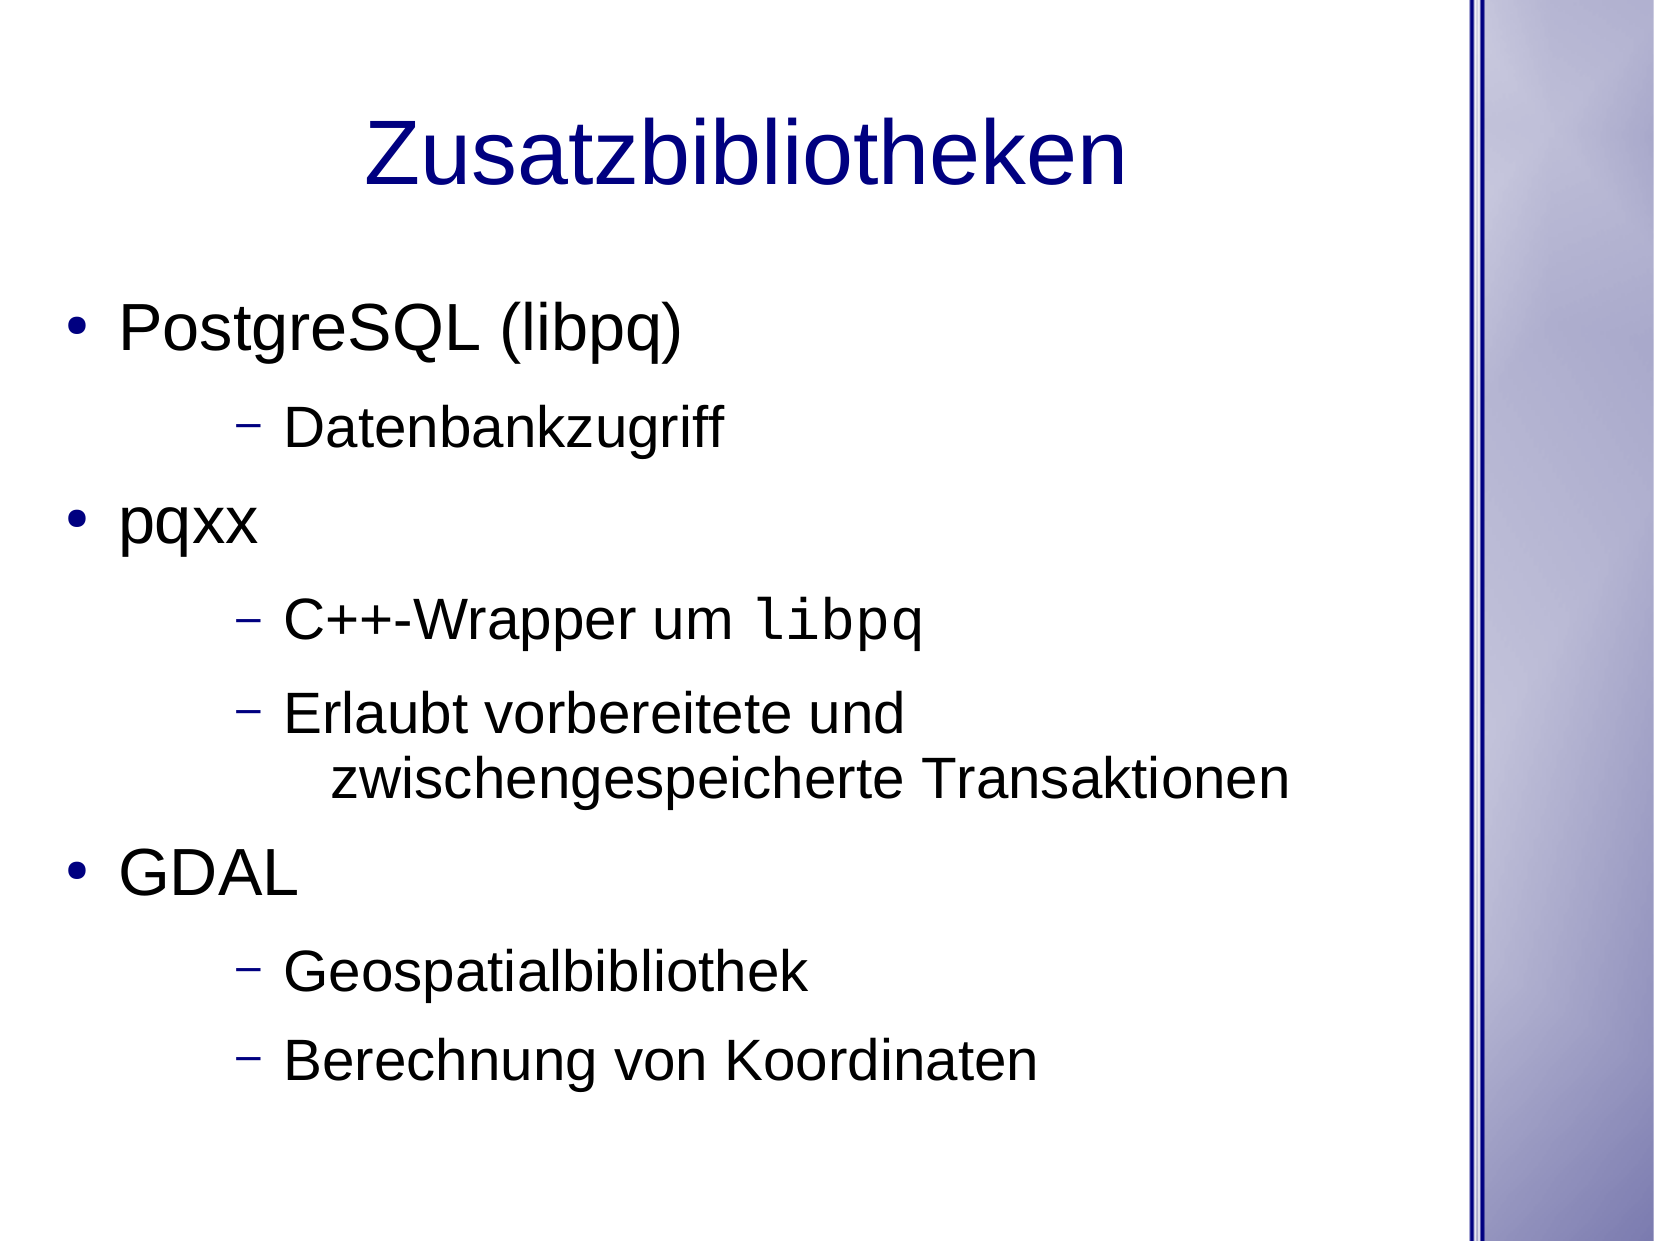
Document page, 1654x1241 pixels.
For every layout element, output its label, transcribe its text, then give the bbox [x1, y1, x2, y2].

list PostgreSQL (libpq) Datenbankzugriff pqxx C++-Wrapper um libpq Erlaubt vorbereitete und zwischengespeicherte Transaktionen GDAL Geospatialbibliothek Berechnung von Koordinaten [47, 290, 1447, 1225]
title Zusatzbibliotheken [47, 49, 1447, 257]
picture [0, 0, 1654, 1241]
